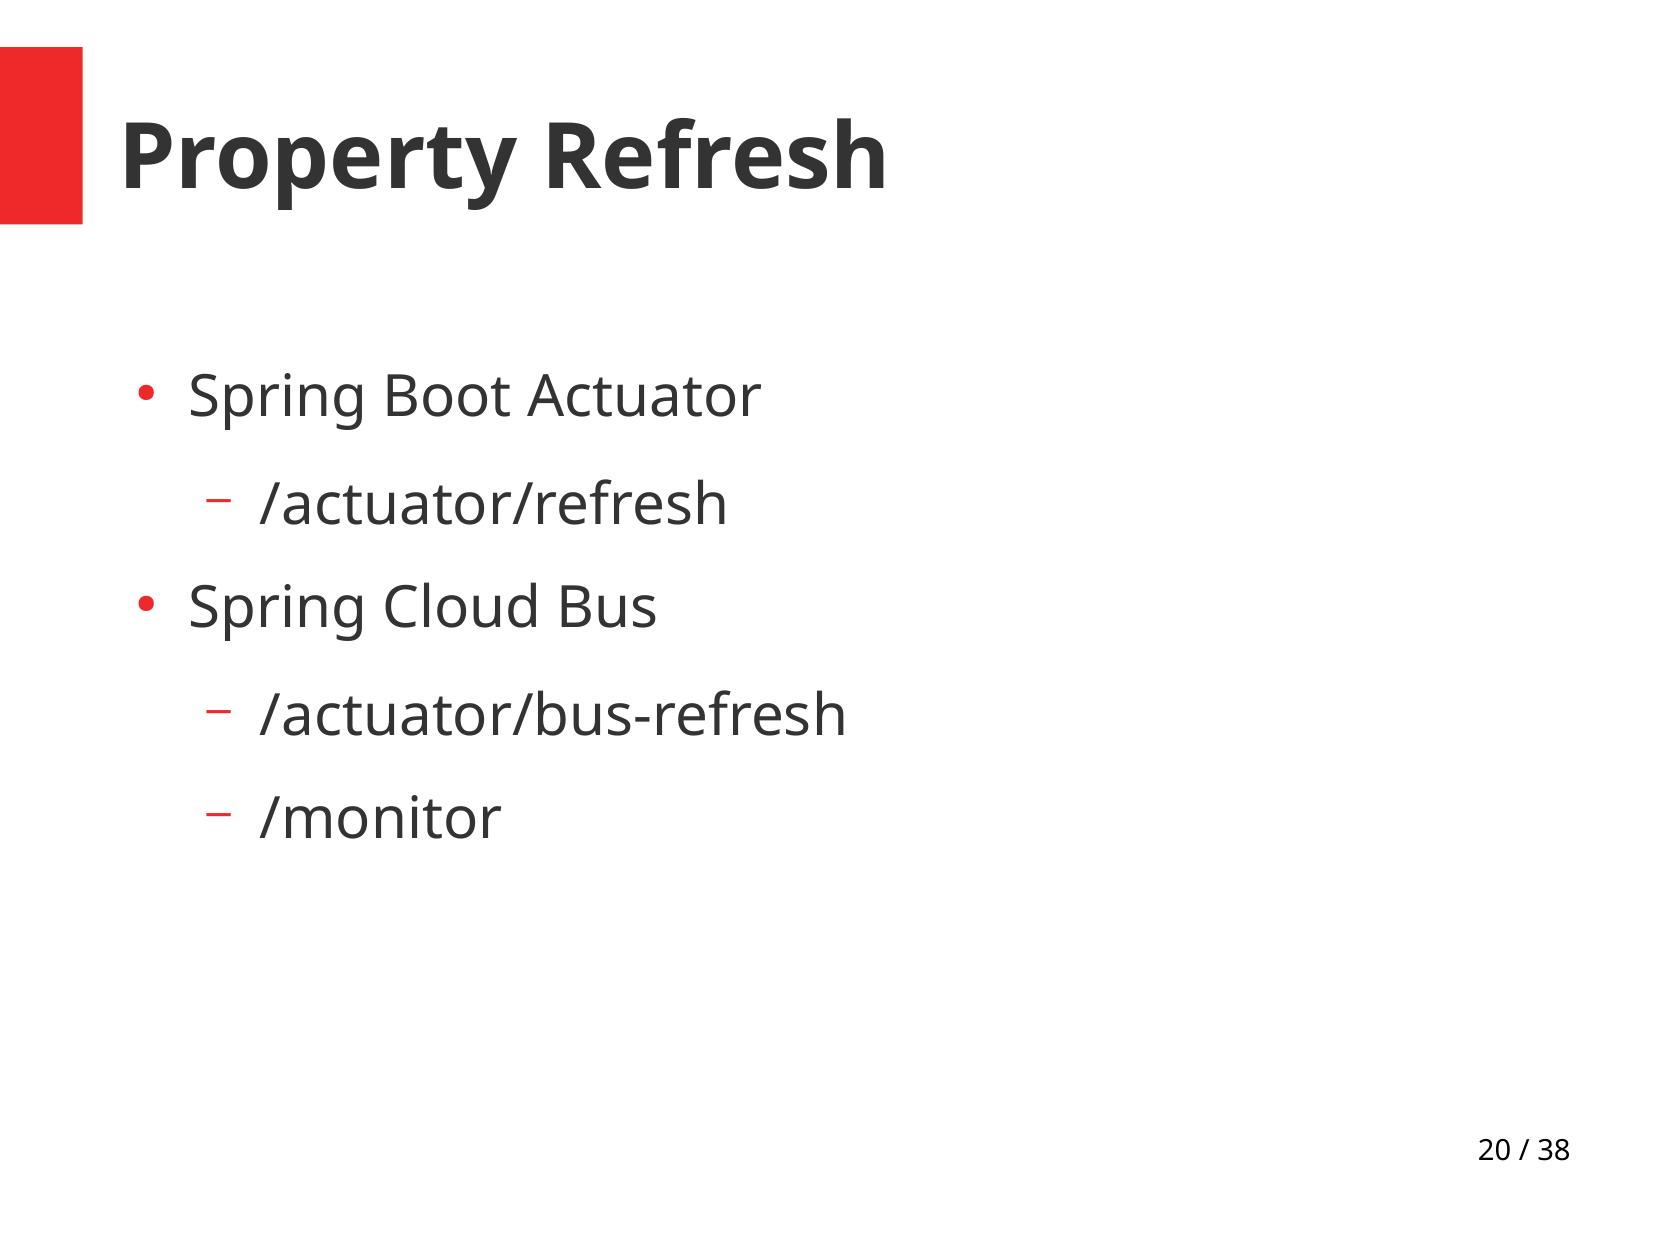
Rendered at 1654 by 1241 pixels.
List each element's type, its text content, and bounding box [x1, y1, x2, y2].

list Spring Boot Actuator /actuator/refresh Spring Cloud Bus /actuator/bus-refresh /monitor [118, 354, 1536, 1074]
title Property Refresh [118, 46, 1571, 260]
